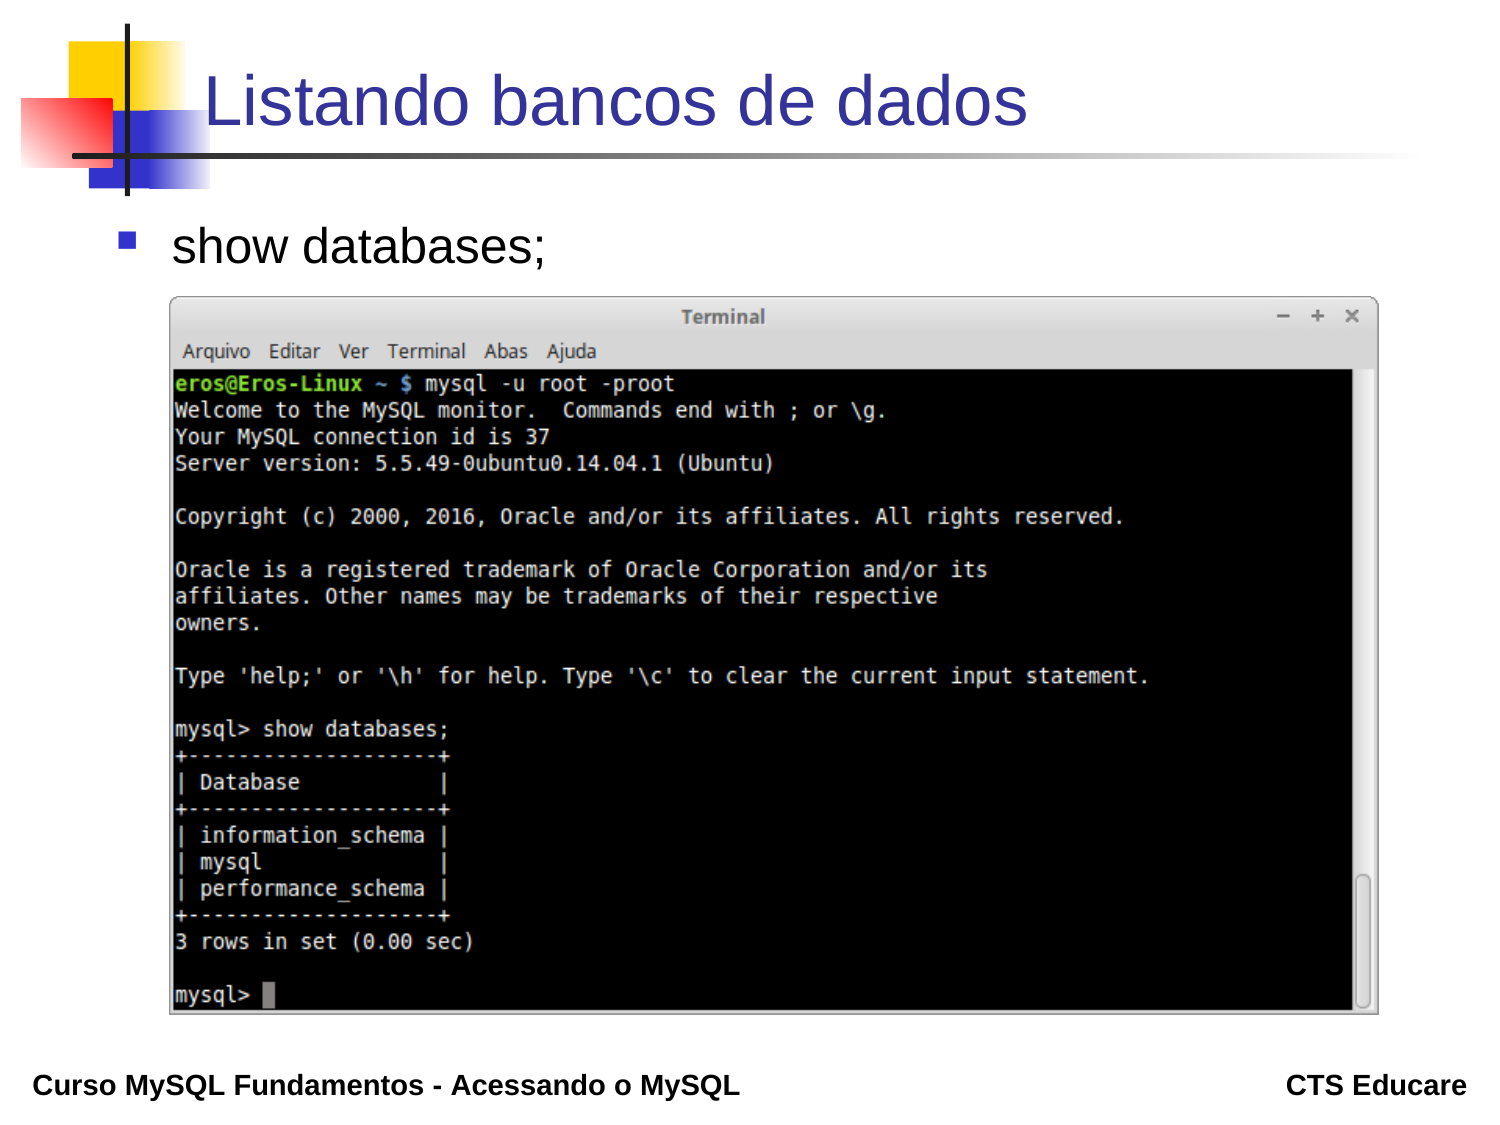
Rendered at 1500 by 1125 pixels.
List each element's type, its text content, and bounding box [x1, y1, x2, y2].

picture [169, 296, 1379, 1016]
text_box Listando bancos de dados [188, 46, 1468, 149]
text_box show databases; [100, 206, 1447, 1024]
